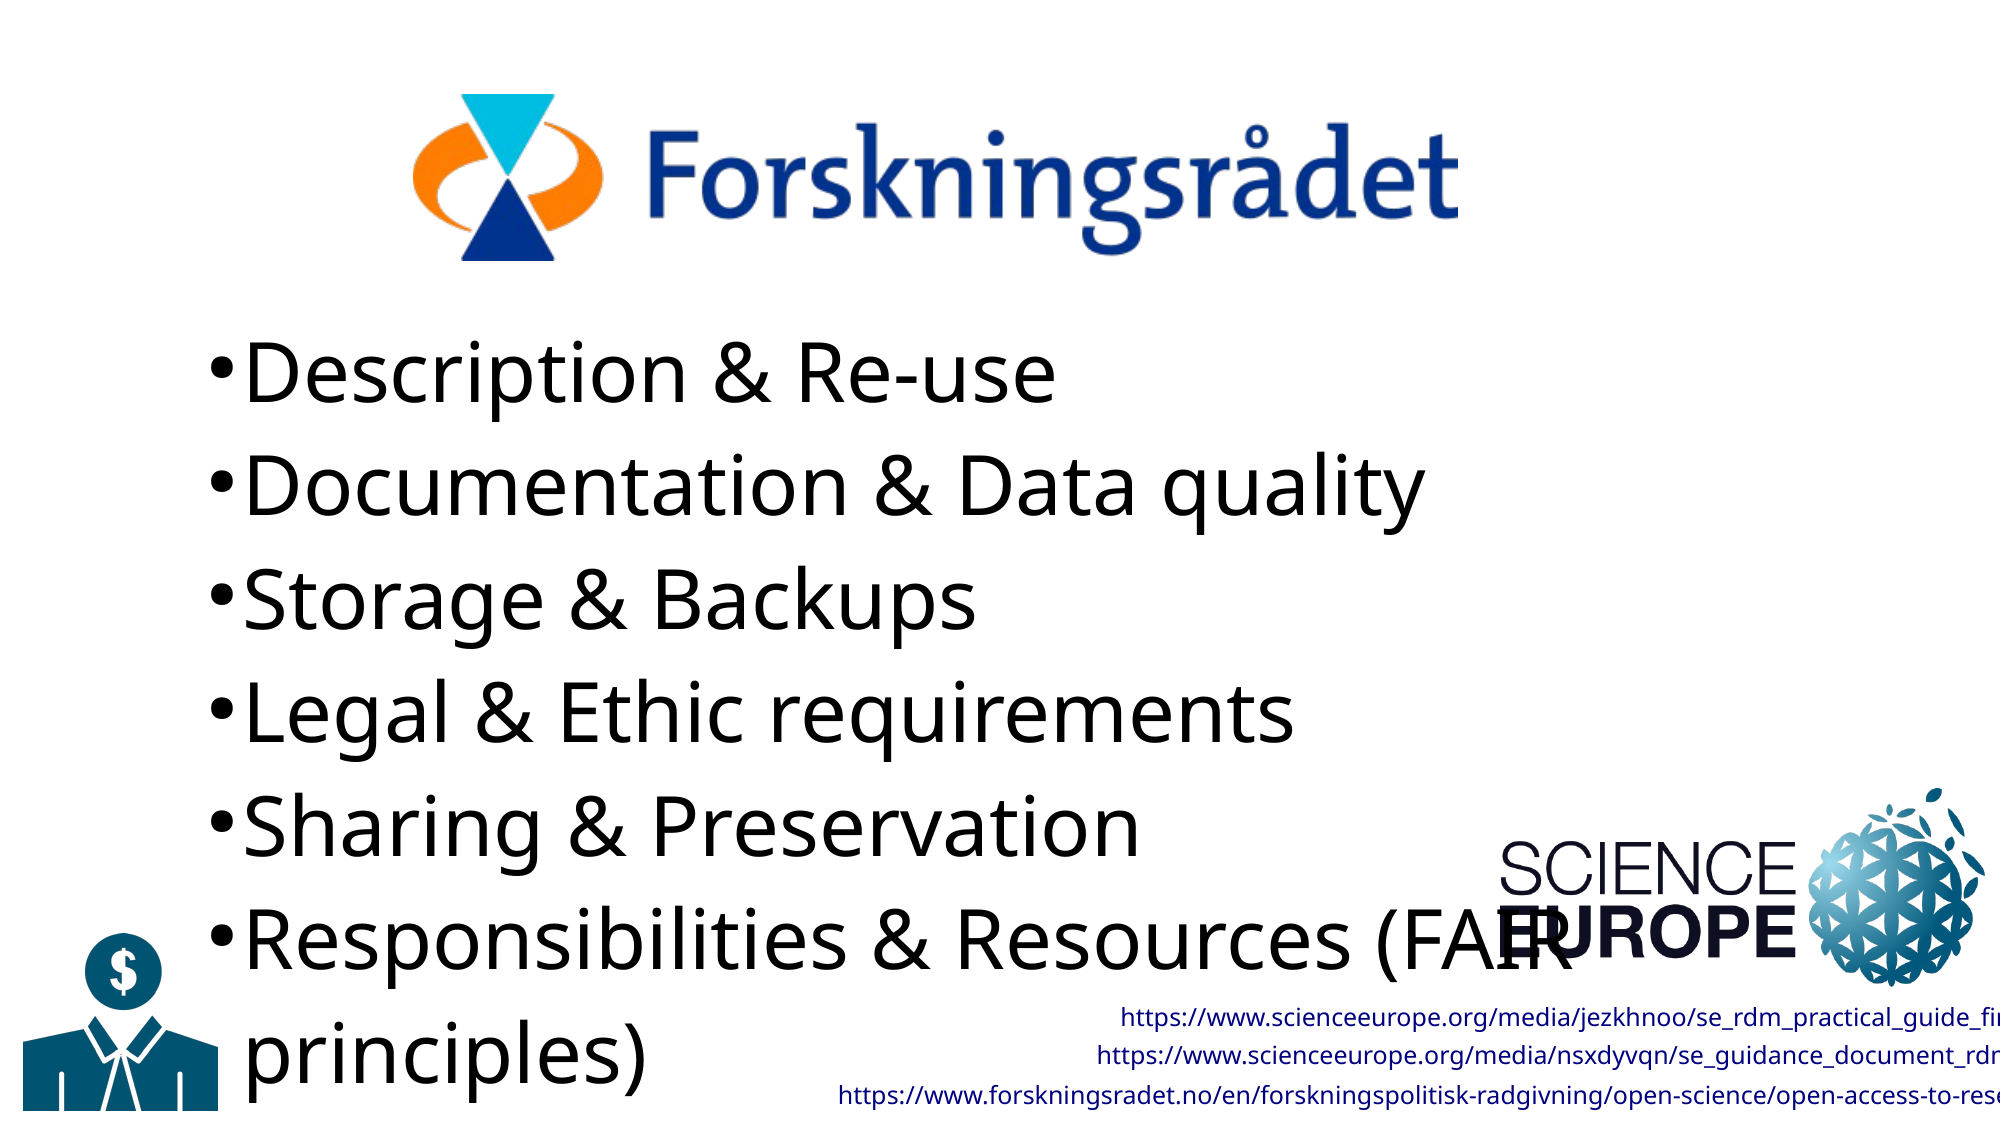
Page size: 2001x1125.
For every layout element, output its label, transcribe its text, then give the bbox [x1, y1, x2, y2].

picture [1943, 917, 1952, 930]
picture [1500, 788, 1985, 987]
picture [23, 933, 218, 1111]
picture [178, 1072, 182, 1111]
picture [413, 94, 1458, 261]
picture [111, 948, 136, 995]
picture [60, 1072, 64, 1111]
picture [1961, 920, 1967, 927]
text_box Description & Re-use Documentation & Data quality Storage & Backups Legal & Ethic requirements Sharing & Preservation Responsibilities & Resources (FAIR principles) [192, 305, 1837, 904]
text_box https://www.scienceeurope.org/media/nsxdyvqn/se_guidance_document_rdmps.pdf [1081, 1030, 1985, 1071]
text_box https://www.scienceeurope.org/media/jezkhnoo/se_rdm_practical_guide_final.pdf [1105, 992, 1985, 1032]
picture [1500, 915, 1504, 964]
text_box https://www.forskningsradet.no/en/forskningspolitisk-radgivning/open-science/open-access-to-research-data/ [823, 1070, 1985, 1111]
picture [1930, 936, 1942, 950]
